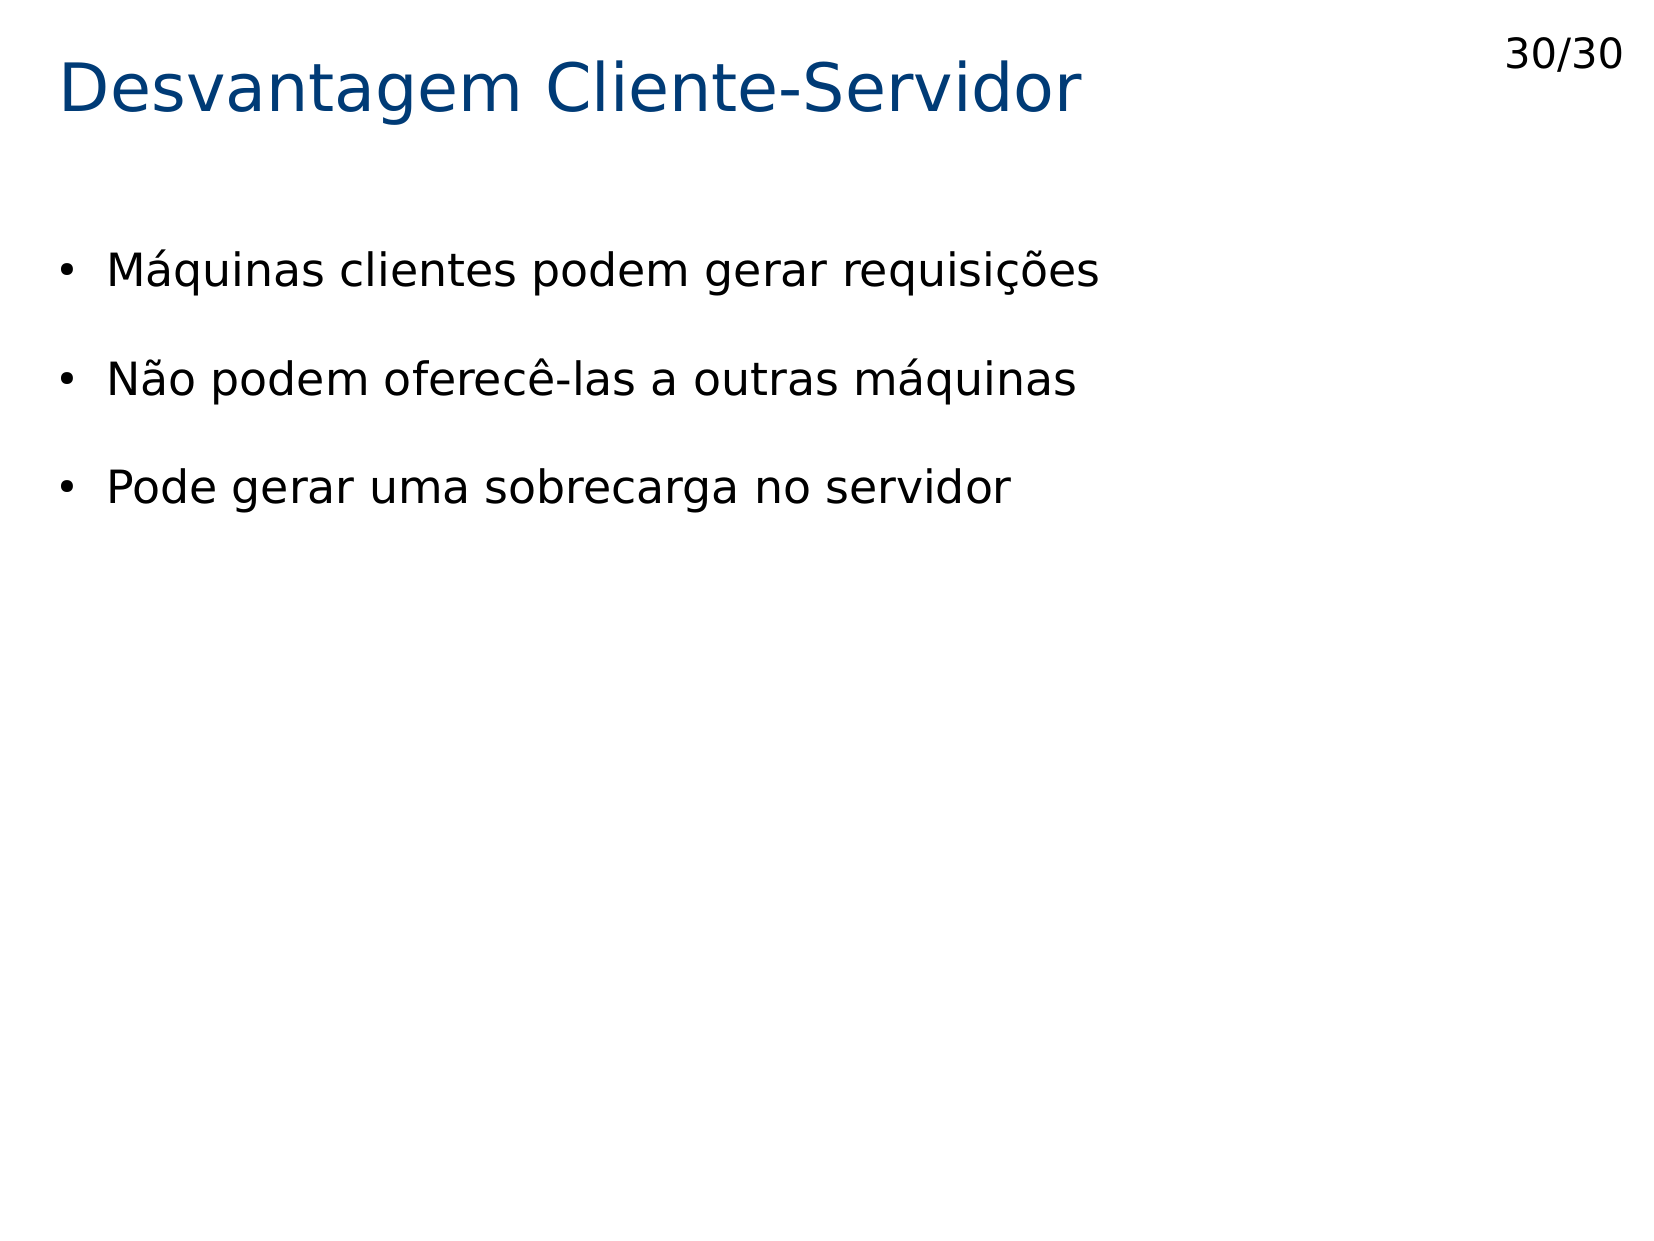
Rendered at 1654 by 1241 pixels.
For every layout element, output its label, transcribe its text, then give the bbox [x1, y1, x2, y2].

list Máquinas clientes podem gerar requisições Não podem oferecê-las a outras máquinas Pode gerar uma sobrecarga no servidor [59, 236, 1595, 1211]
title Desvantagem Cliente-Servidor [59, 29, 1506, 148]
